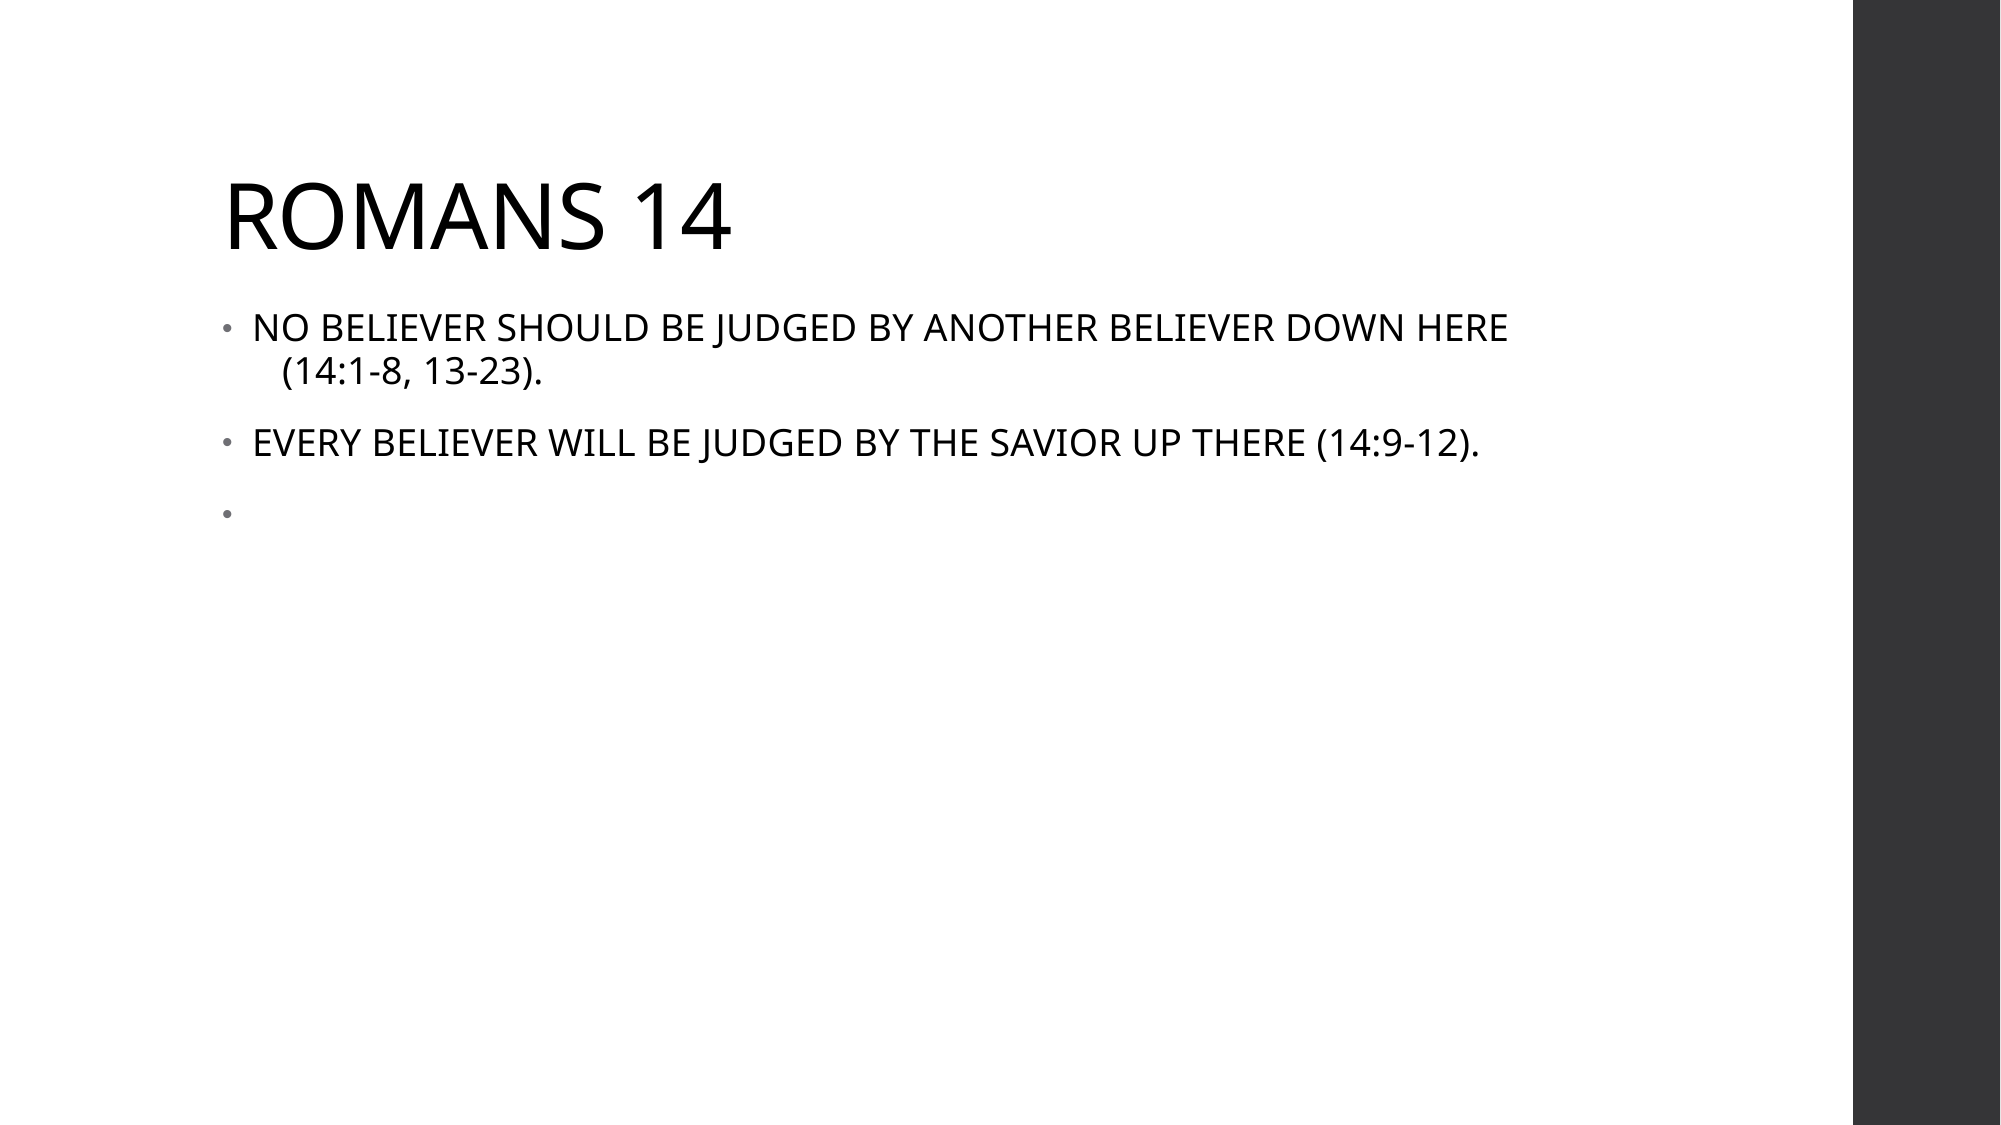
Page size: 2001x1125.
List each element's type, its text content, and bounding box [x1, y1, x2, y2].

title ROMANS 14 [206, 60, 1797, 278]
list NO BELIEVER SHOULD BE JUDGED BY ANOTHER BELIEVER DOWN HERE (14:1-8, 13-23). EVERY BELIEVER WILL BE JUDGED BY THE SAVIOR UP THERE (14:9-12). [206, 299, 1617, 1014]
